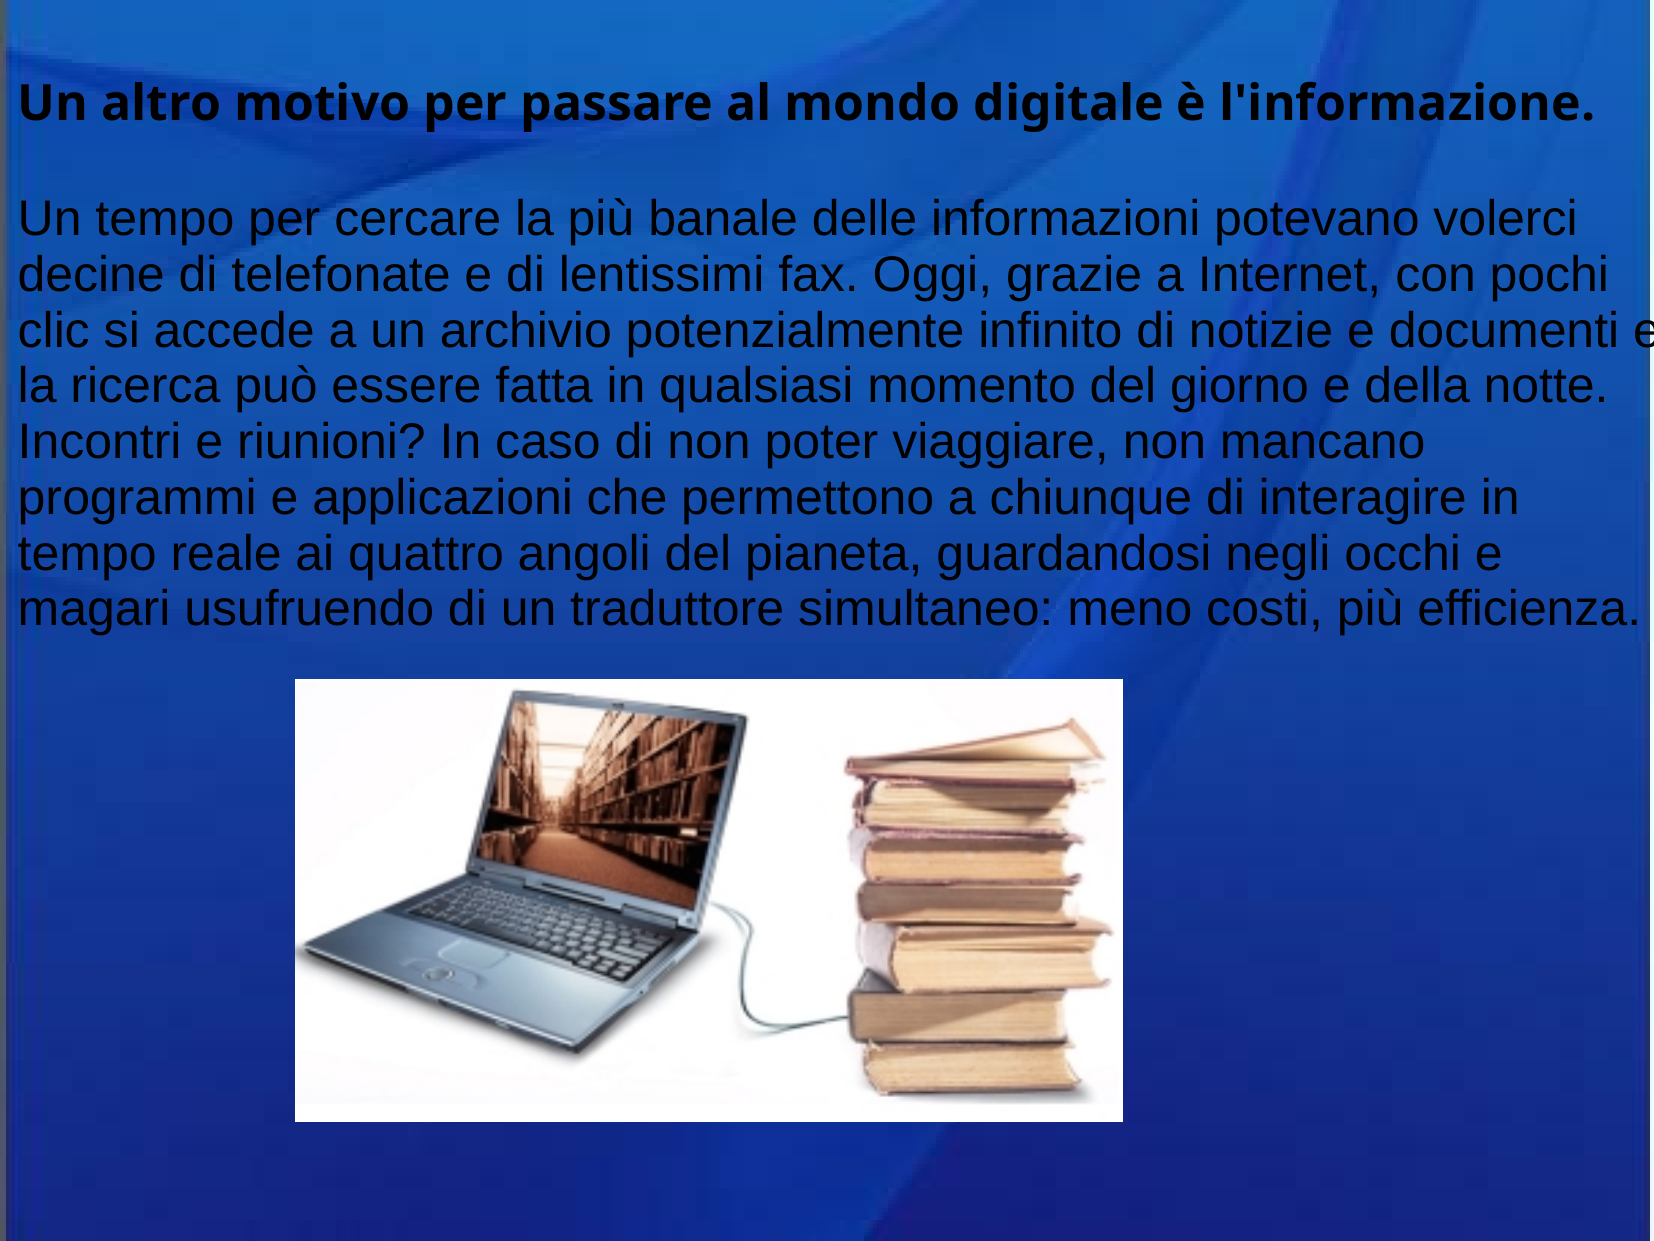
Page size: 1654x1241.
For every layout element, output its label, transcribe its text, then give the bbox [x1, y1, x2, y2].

picture [295, 679, 1123, 1123]
text_box Un altro motivo per passare al mondo digitale è l'informazione. Un tempo per cercare la più banale delle informazioni potevano volerci decine di telefonate e di lentissimi fax. Oggi, grazie a Internet, con pochi clic si accede a un archivio potenzialmente infinito di notizie e documenti e la ricerca può essere fatta in qualsiasi momento del giorno e della notte. Incontri e riunioni? In caso di non poter viaggiare, non mancano programmi e applicazioni che permettono a chiunque di interagire in tempo reale ai quattro angoli del pianeta, guardandosi negli occhi e magari usufruendo di un traduttore simultaneo: meno costi, più efficienza. [2, 59, 1654, 1211]
picture [0, 0, 1654, 1241]
